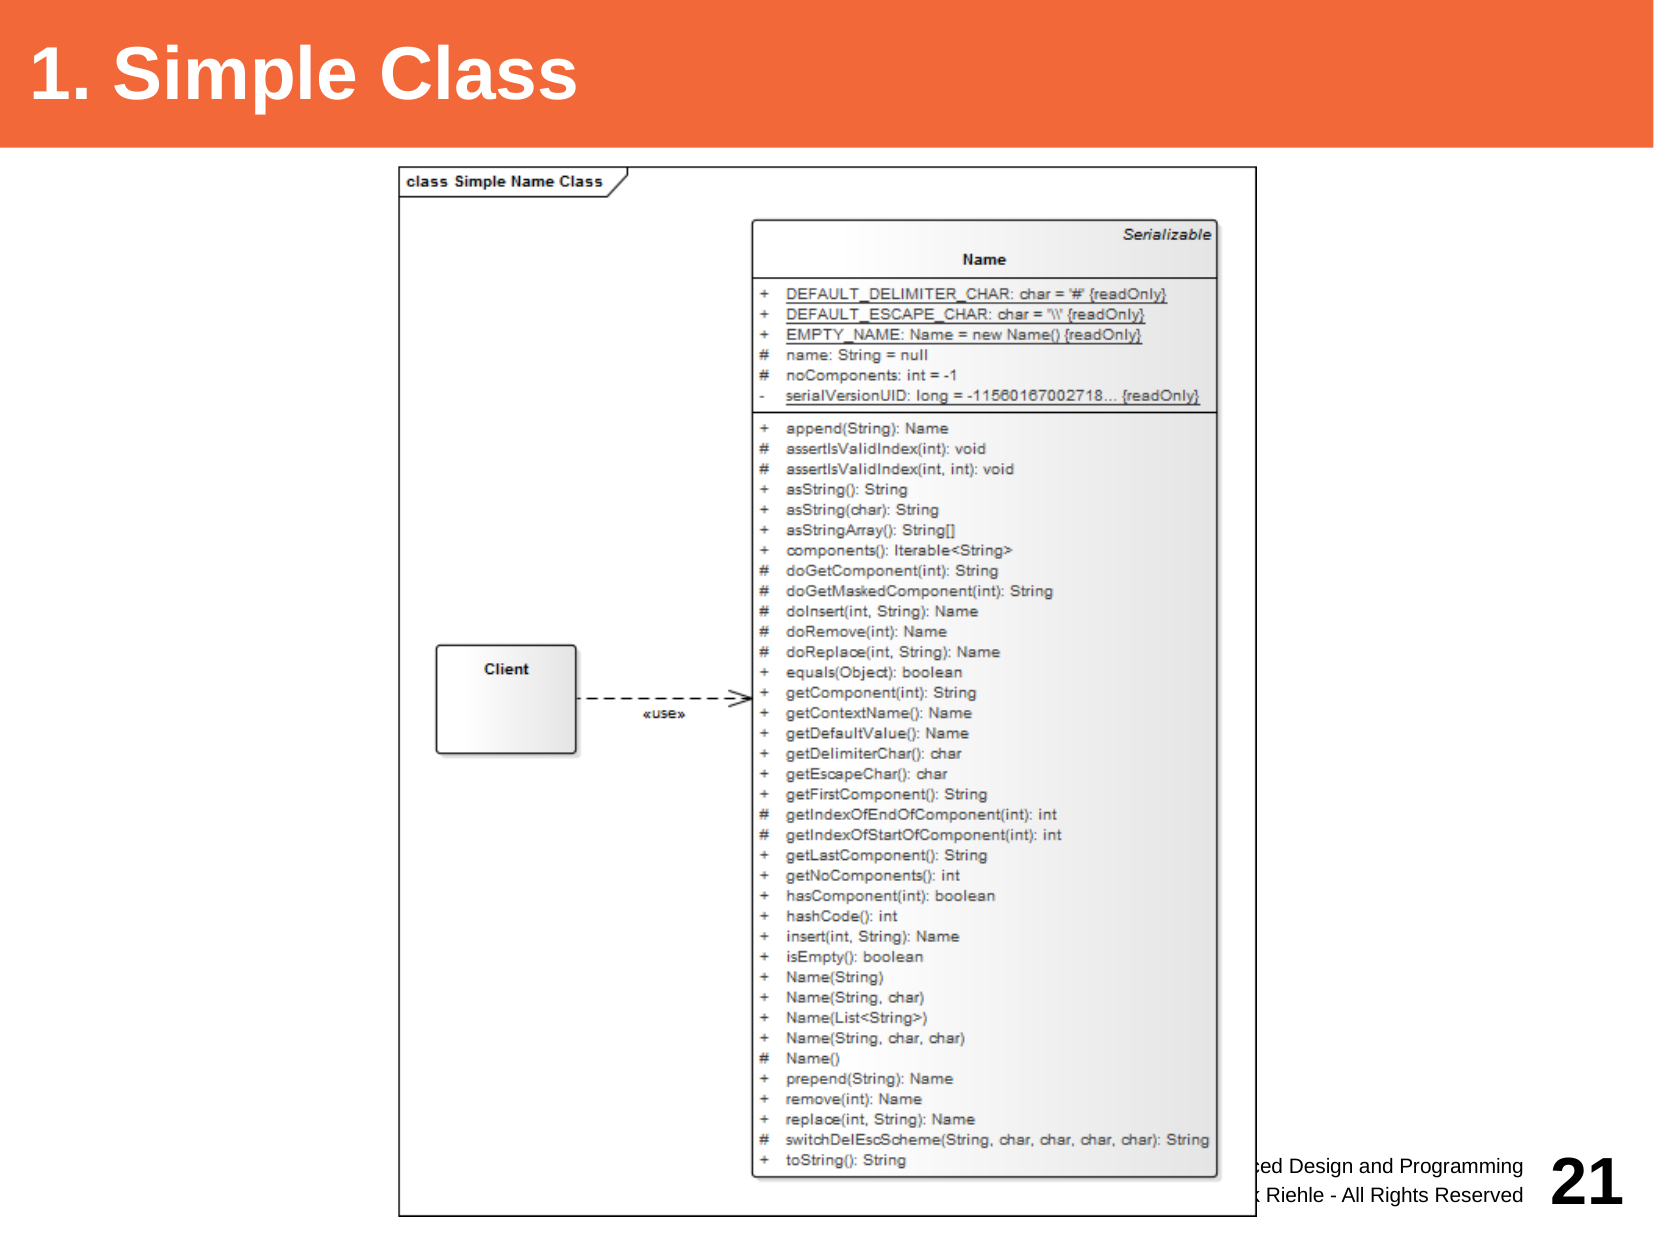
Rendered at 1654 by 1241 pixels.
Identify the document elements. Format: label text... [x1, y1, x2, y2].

picture [397, 165, 1257, 1217]
title 1. Simple Class [0, 0, 1654, 148]
